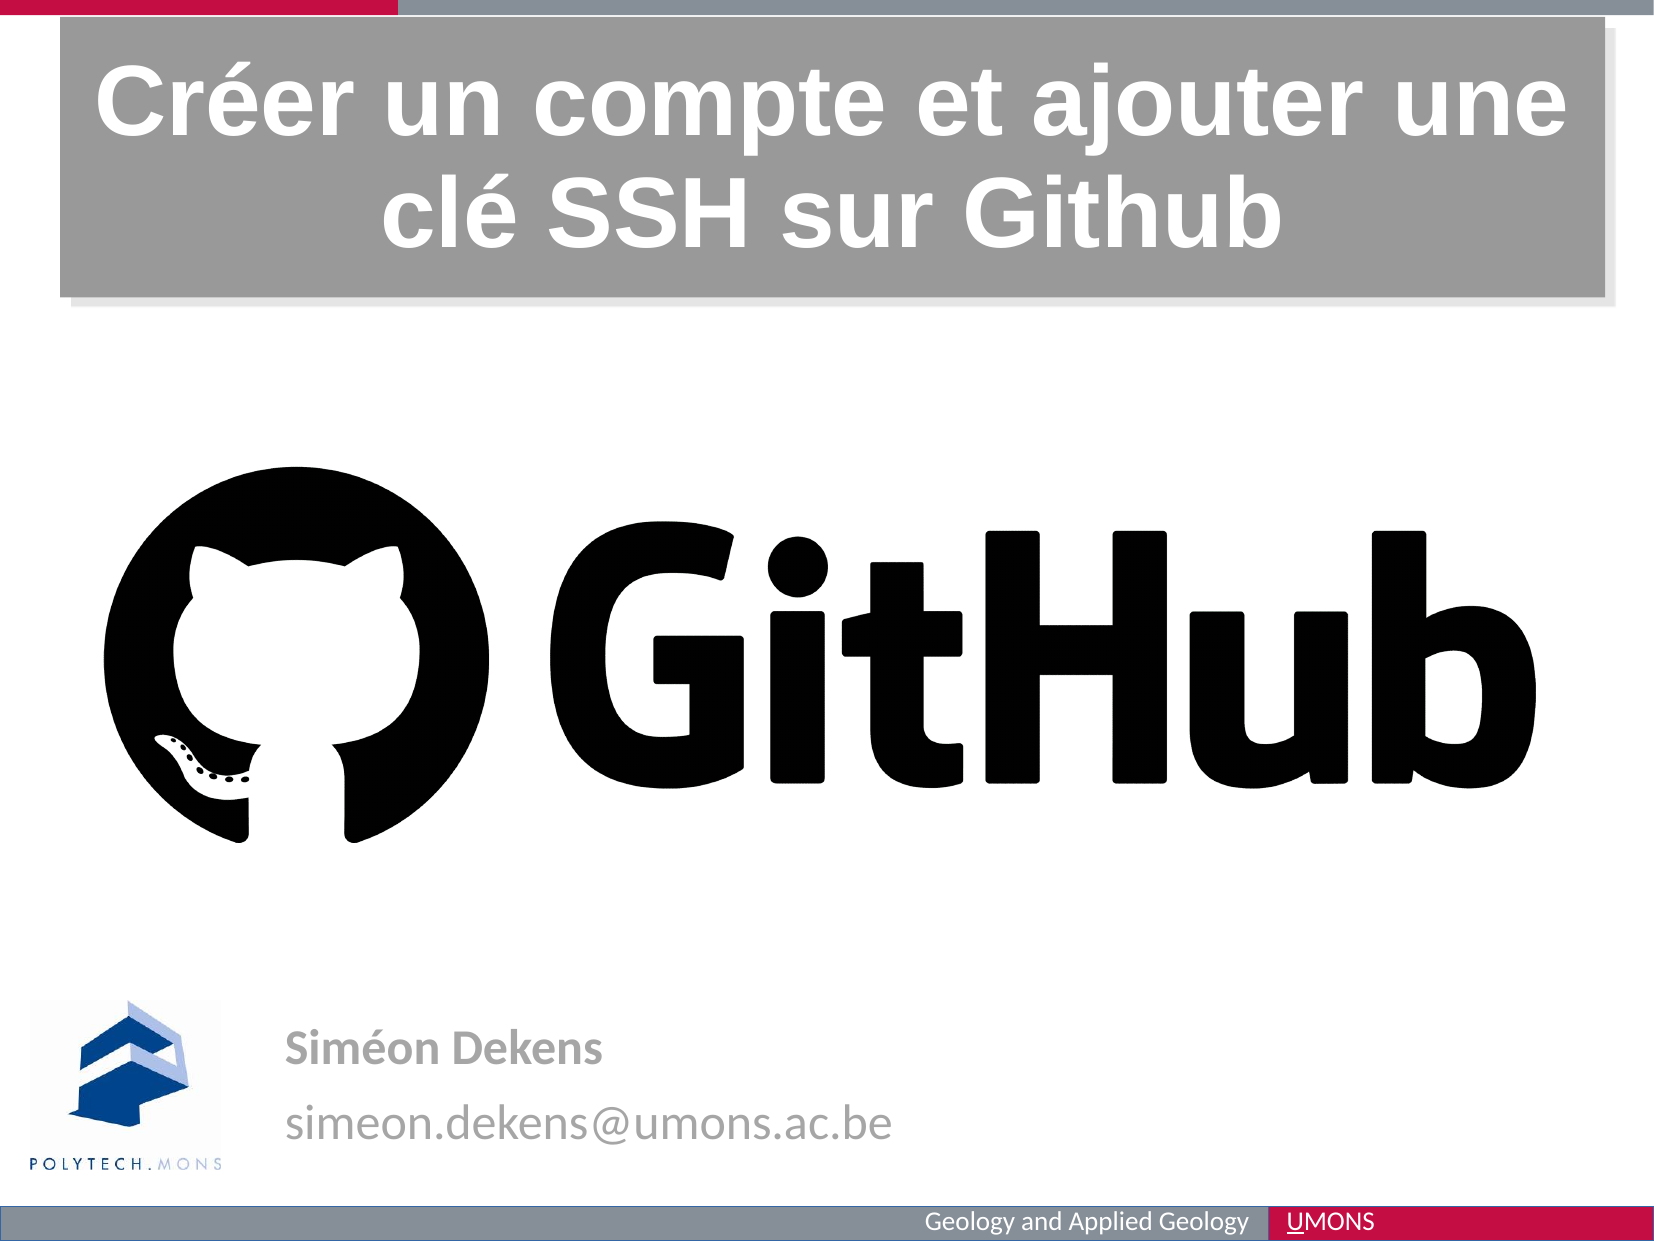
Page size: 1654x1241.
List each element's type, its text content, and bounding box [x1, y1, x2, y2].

text_box Siméon Dekens simeon.dekens@umons.ac.be [270, 1066, 1171, 1177]
title Créer un compte et ajouter une clé SSH sur Github [60, 16, 1606, 298]
picture [30, 244, 1549, 1171]
